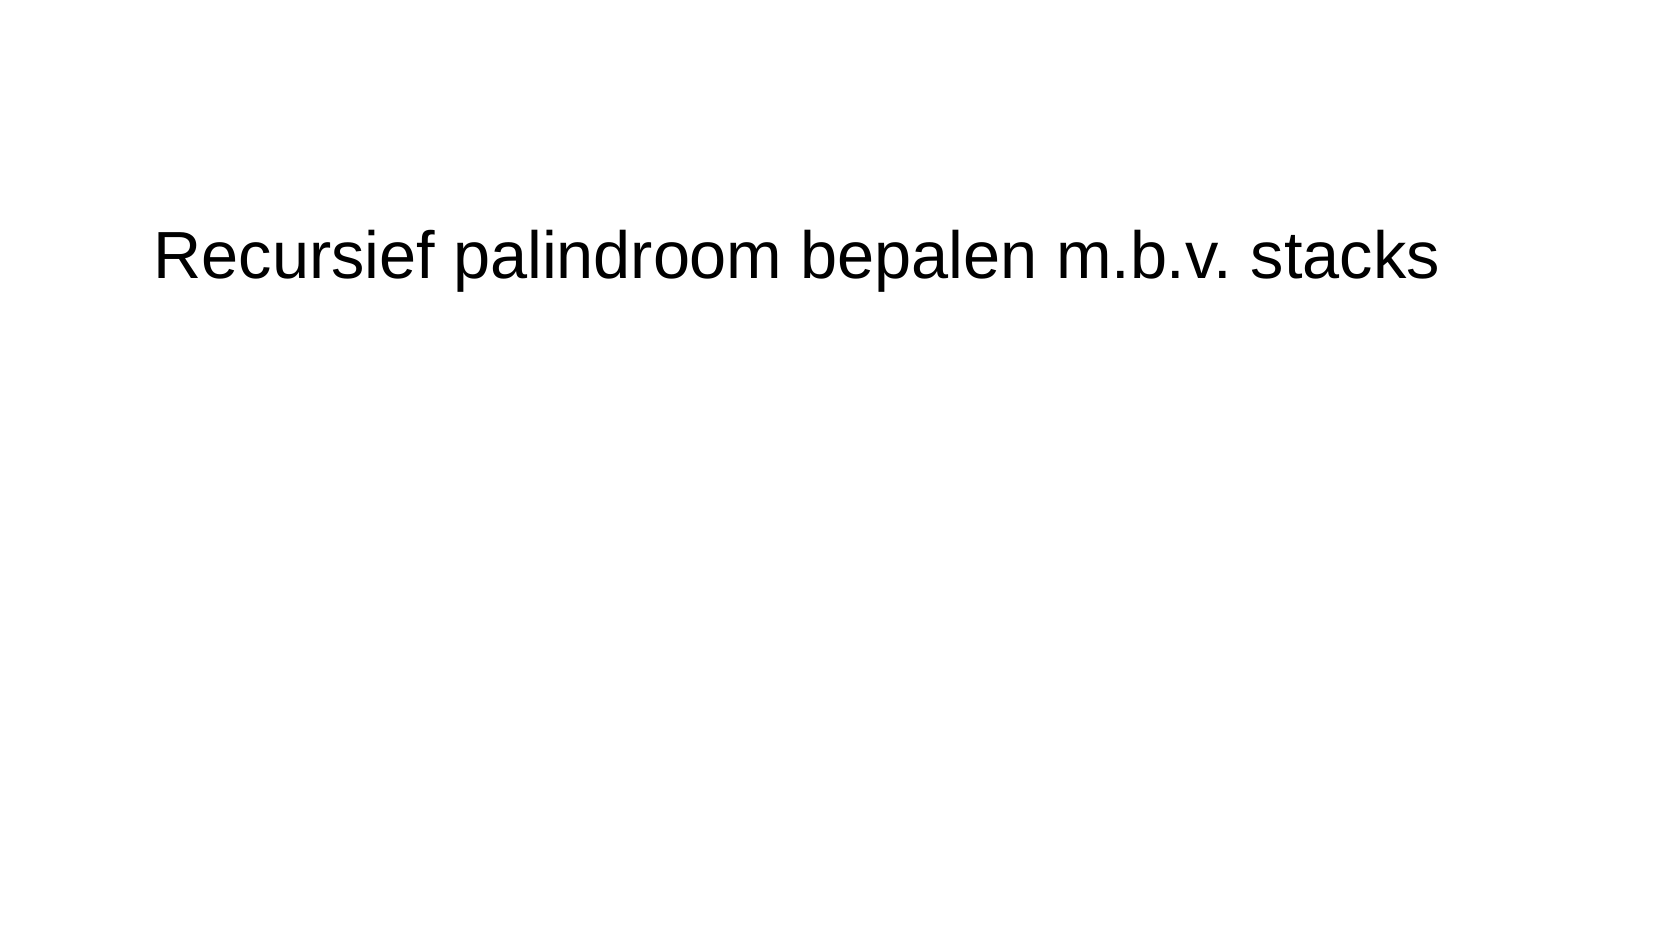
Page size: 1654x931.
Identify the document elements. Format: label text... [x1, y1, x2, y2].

list Recursief palindroom bepalen m.b.v. stacks [82, 217, 1571, 758]
